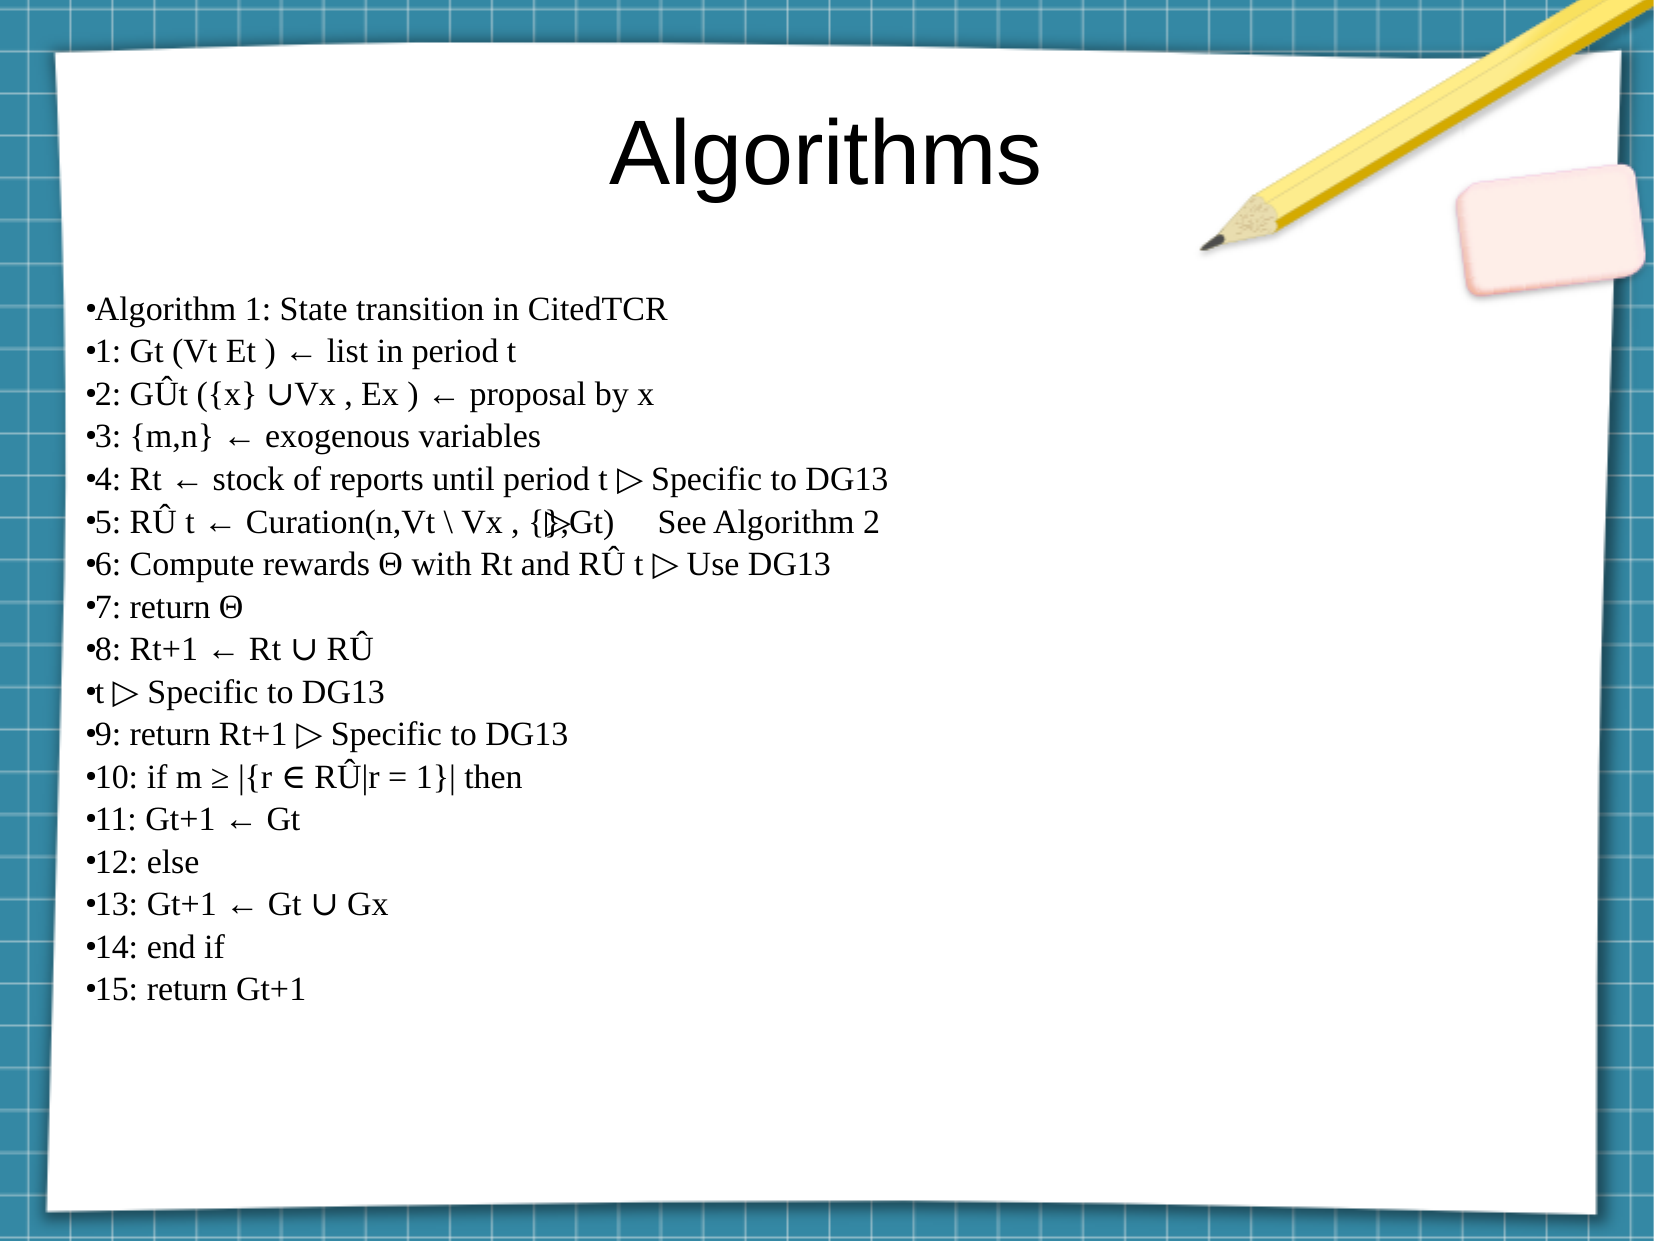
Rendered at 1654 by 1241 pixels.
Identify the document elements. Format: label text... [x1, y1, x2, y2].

title Algorithms [82, 49, 1571, 257]
list Algorithm 1: State transition in CitedTCR 1: Gt (Vt Et ) ← list in period t 2: GÛt ({x} ∪Vx , Ex ) ← proposal by x 3: {m,n} ← exogenous variables 4: Rt ← stock of reports until period t ▷ Specific to DG13 5: RÛ t ← Curation(n,Vt \ Vx , {∅},Gt) ▷ See Algorithm 2 6: Compute rewards Θ with Rt and RÛ t ▷ Use DG13 7: return Θ 8: Rt+1 ← Rt ∪ RÛ t ▷ Specific to DG13 9: return Rt+1 ▷ Specific to DG13 10: if m ≥ |{r ∈ RÛ|r = 1}| then 11: Gt+1 ← Gt 12: else 13: Gt+1 ← Gt ∪ Gx 14: end if 15: return Gt+1 [82, 290, 1571, 1010]
picture [0, 0, 1654, 1241]
